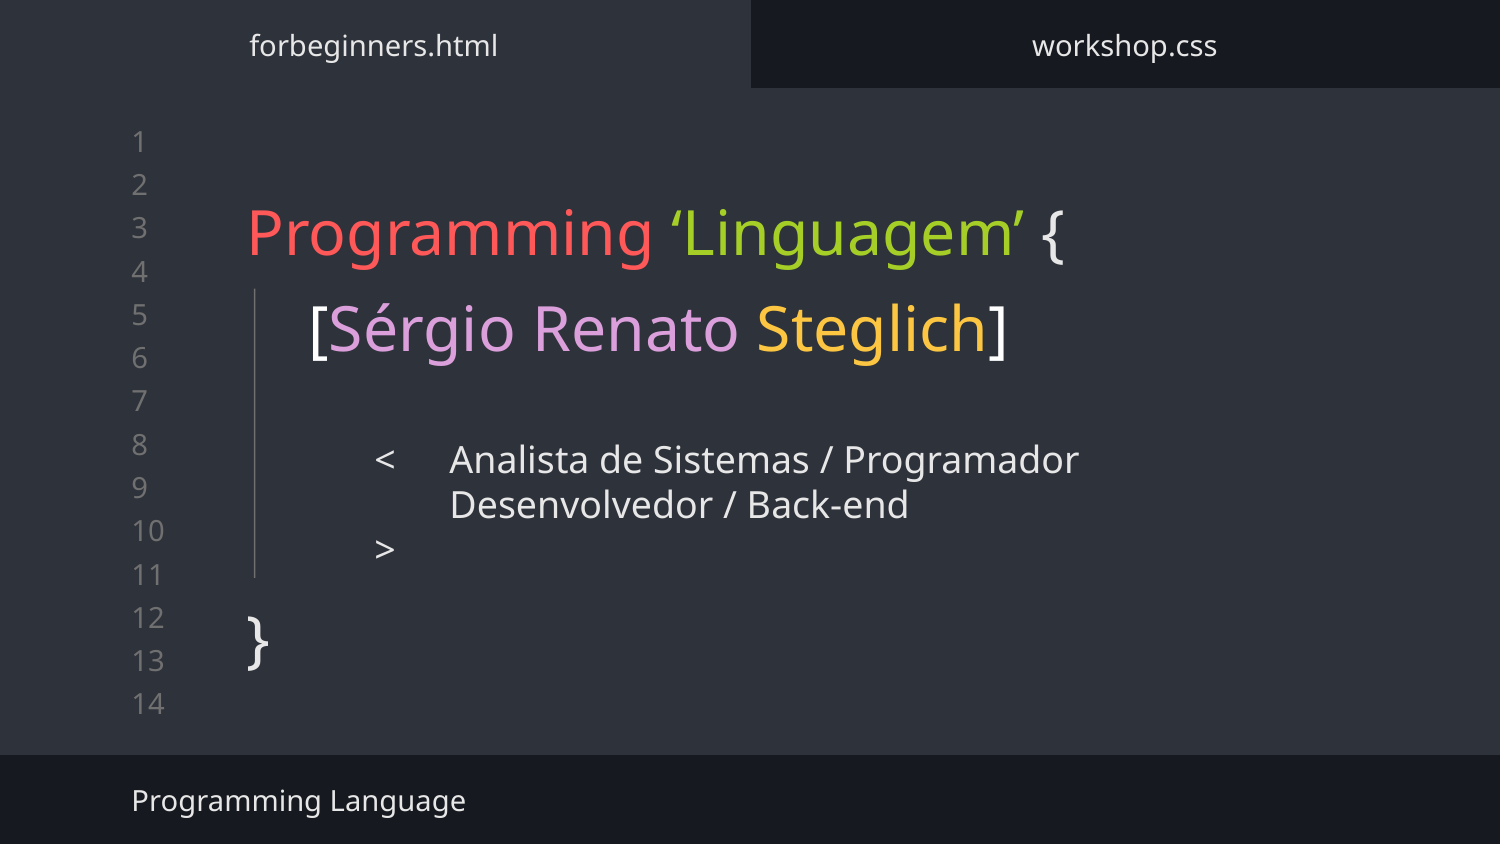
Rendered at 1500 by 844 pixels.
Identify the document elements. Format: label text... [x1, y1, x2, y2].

subtitle Programming Language [116, 770, 915, 829]
subtitle [Sérgio Renato Steglich] [293, 289, 1296, 365]
subtitle < Analista de Sistemas / Programador Desenvolvedor / Back-end > [359, 417, 1377, 590]
text_box } [231, 583, 315, 689]
title Programming ‘Linguagem’ { [231, 187, 1270, 273]
subtitle forbeginners.html [0, 15, 749, 74]
subtitle workshop.css [750, 15, 1500, 74]
